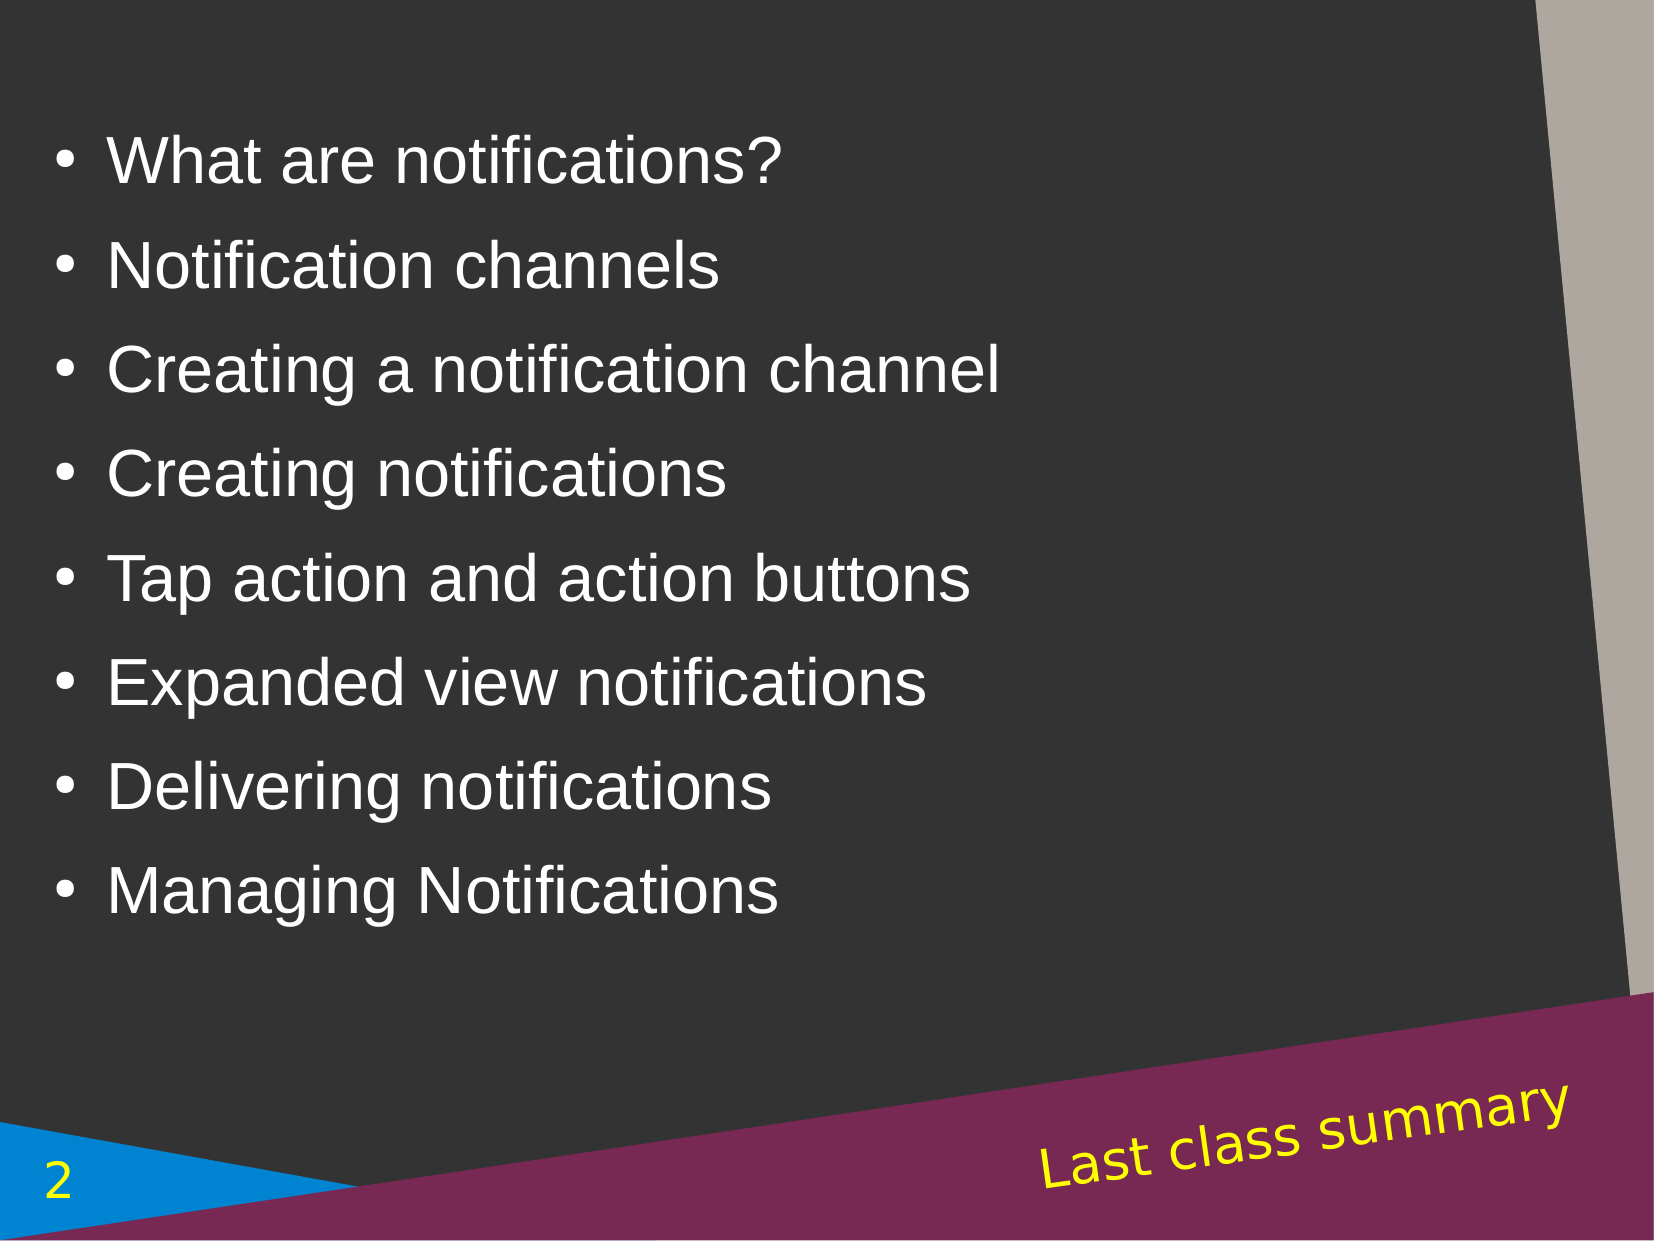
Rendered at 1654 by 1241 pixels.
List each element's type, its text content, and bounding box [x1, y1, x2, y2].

title Last class summary [956, 995, 1654, 1241]
list What are notifications? Notification channels Creating a notification channel Creating notifications Tap action and action buttons Expanded view notifications Delivering notifications Managing Notifications [35, 59, 1524, 993]
